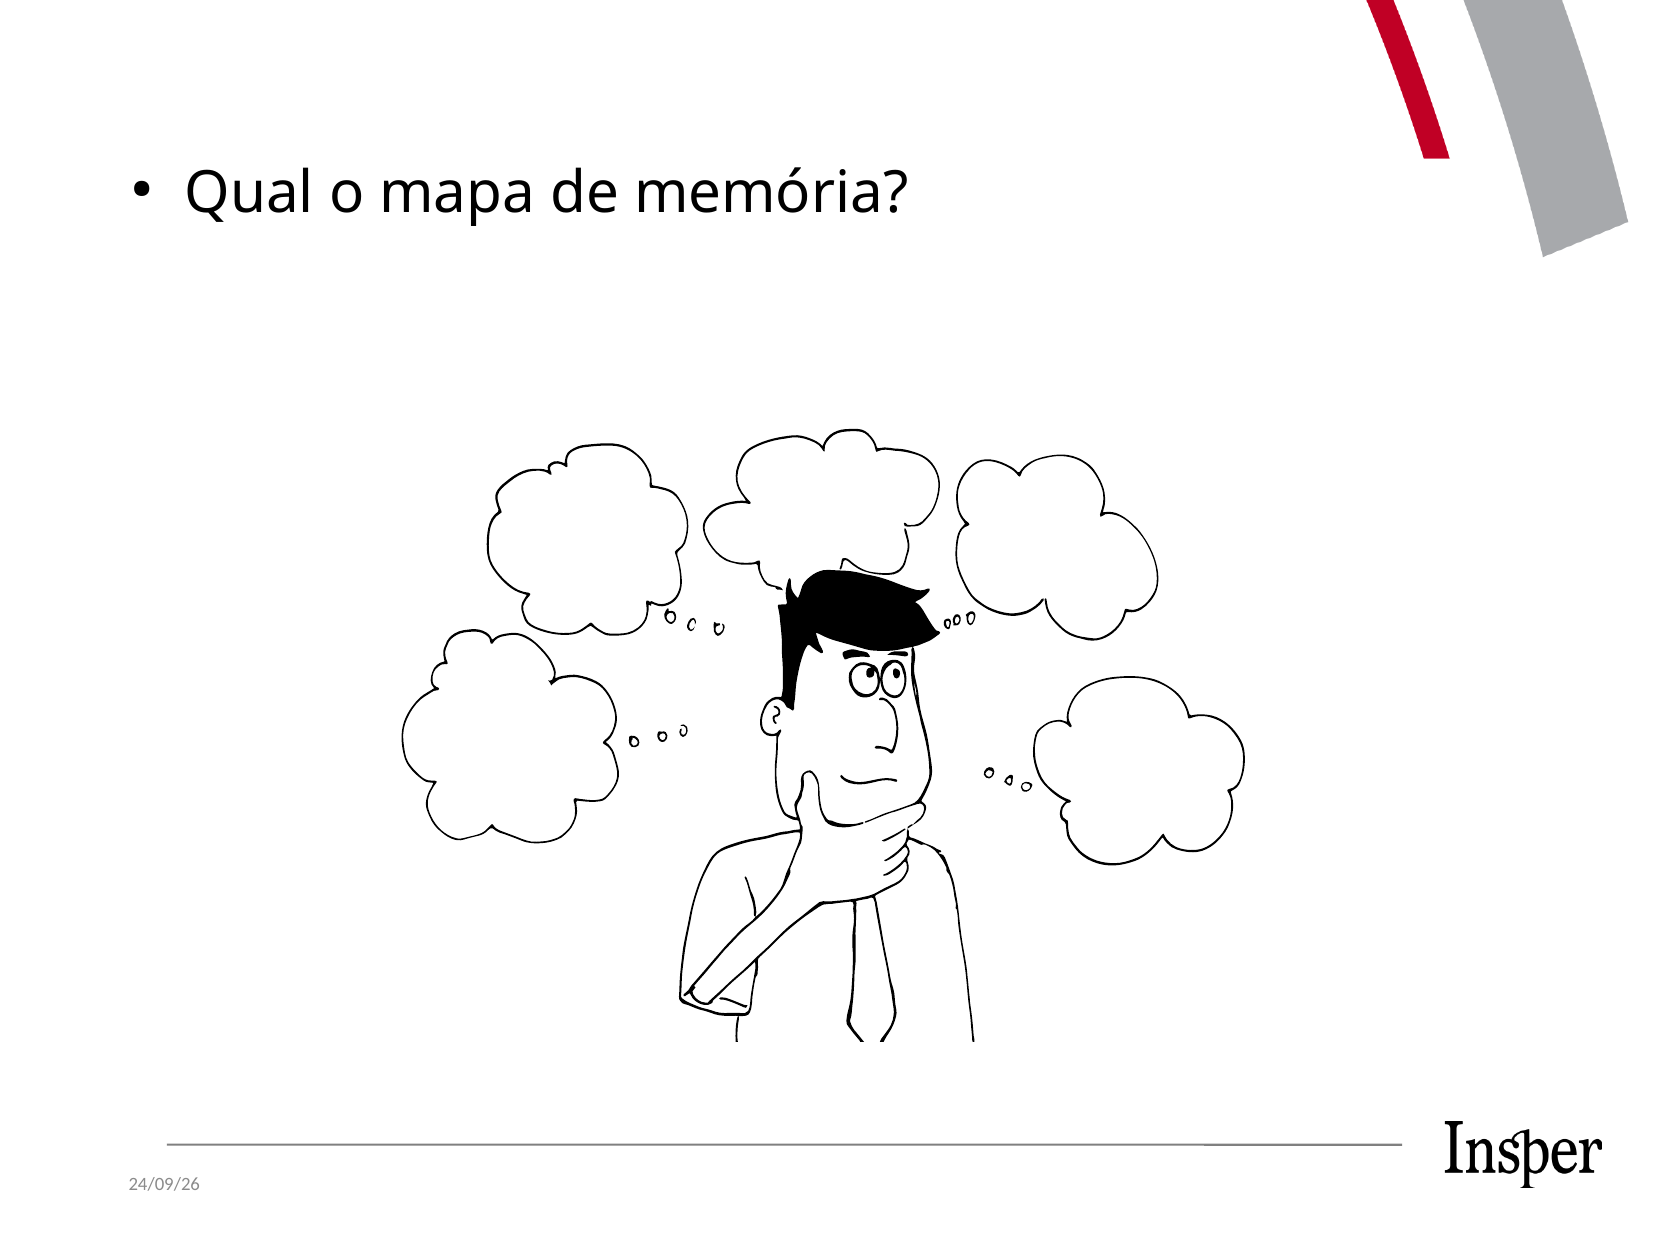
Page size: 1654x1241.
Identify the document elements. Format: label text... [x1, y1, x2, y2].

list Qual o mapa de memória? [113, 53, 1540, 1134]
picture [393, 411, 1260, 1042]
